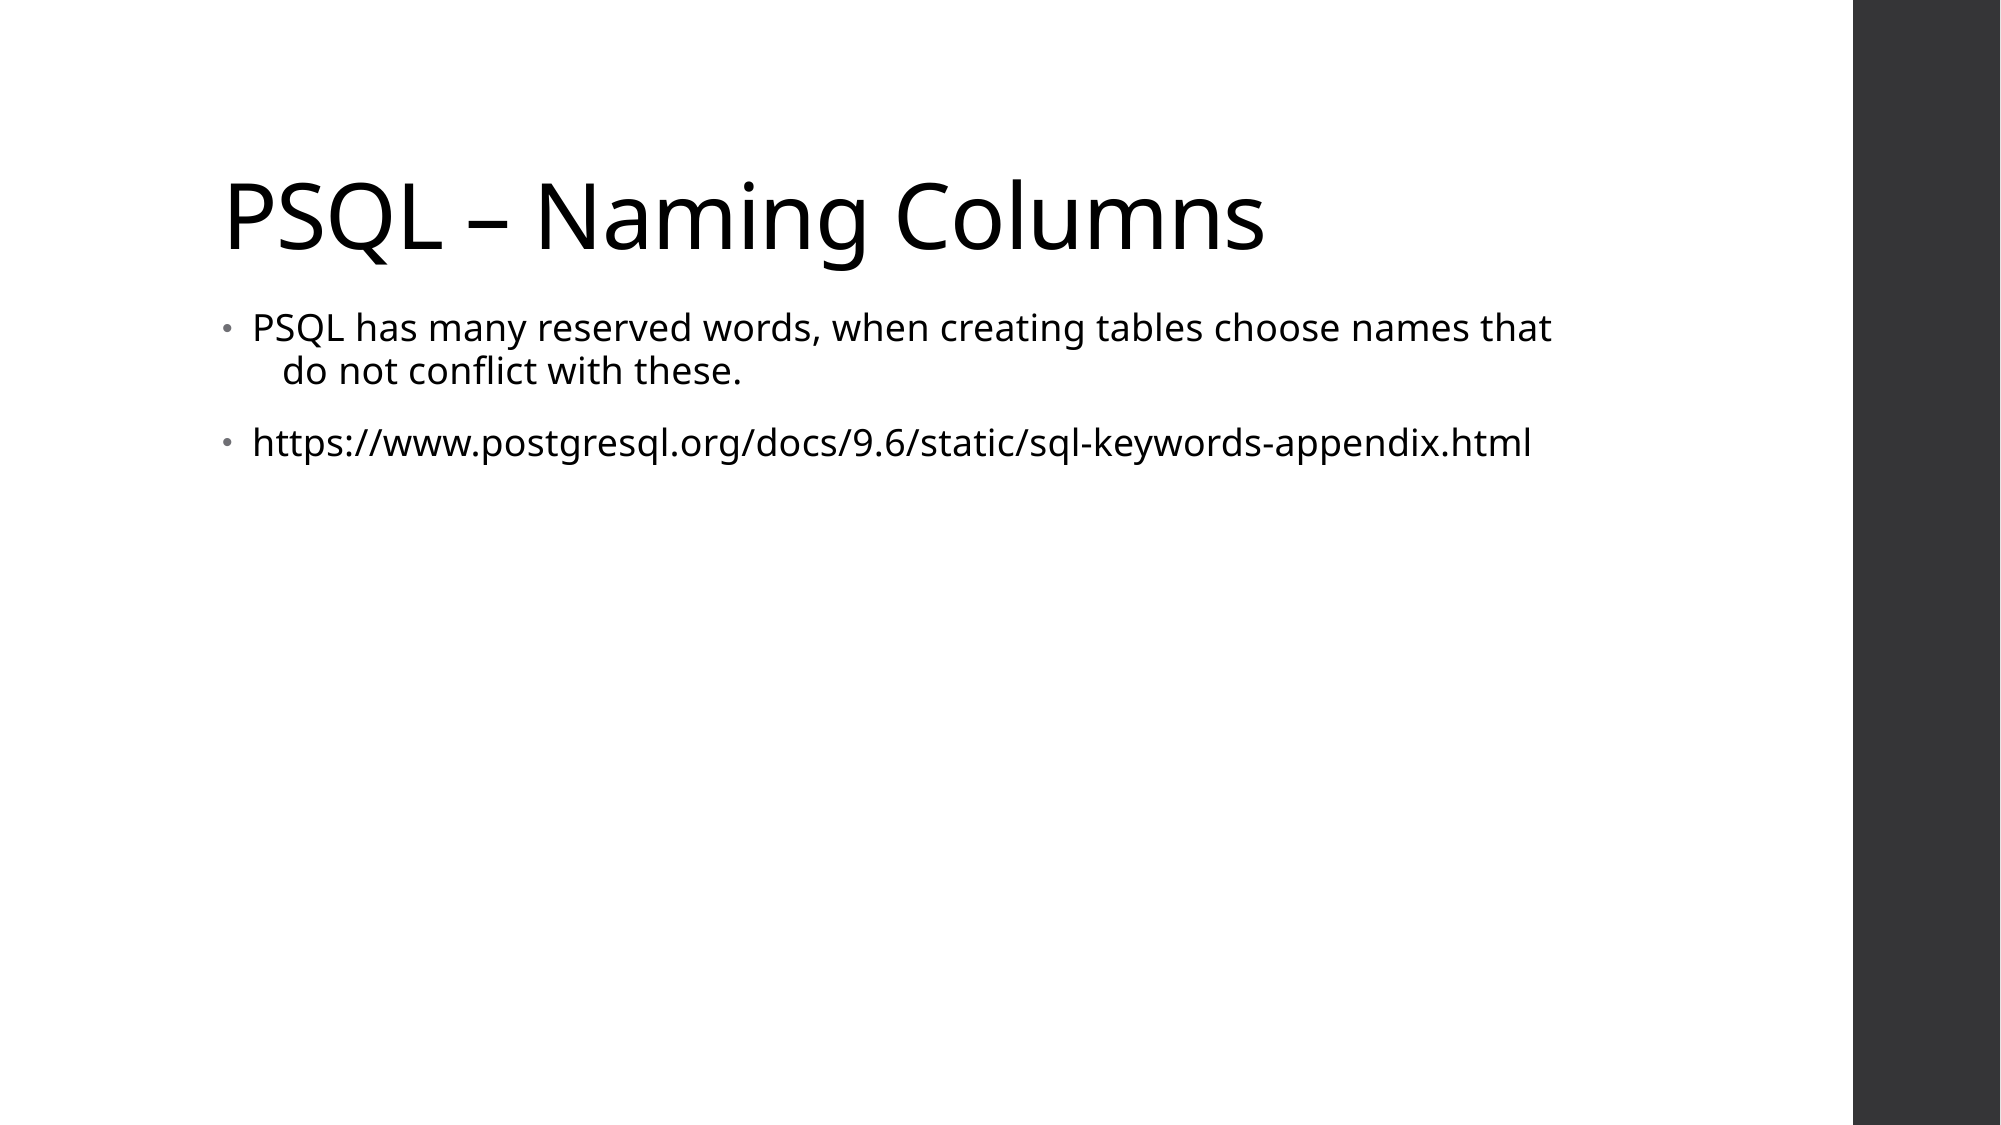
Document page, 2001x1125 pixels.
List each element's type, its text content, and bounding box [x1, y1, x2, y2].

title PSQL – Naming Columns [206, 60, 1797, 278]
list PSQL has many reserved words, when creating tables choose names that do not conflict with these. https://www.postgresql.org/docs/9.6/static/sql-keywords-appendix.html [206, 299, 1617, 1014]
